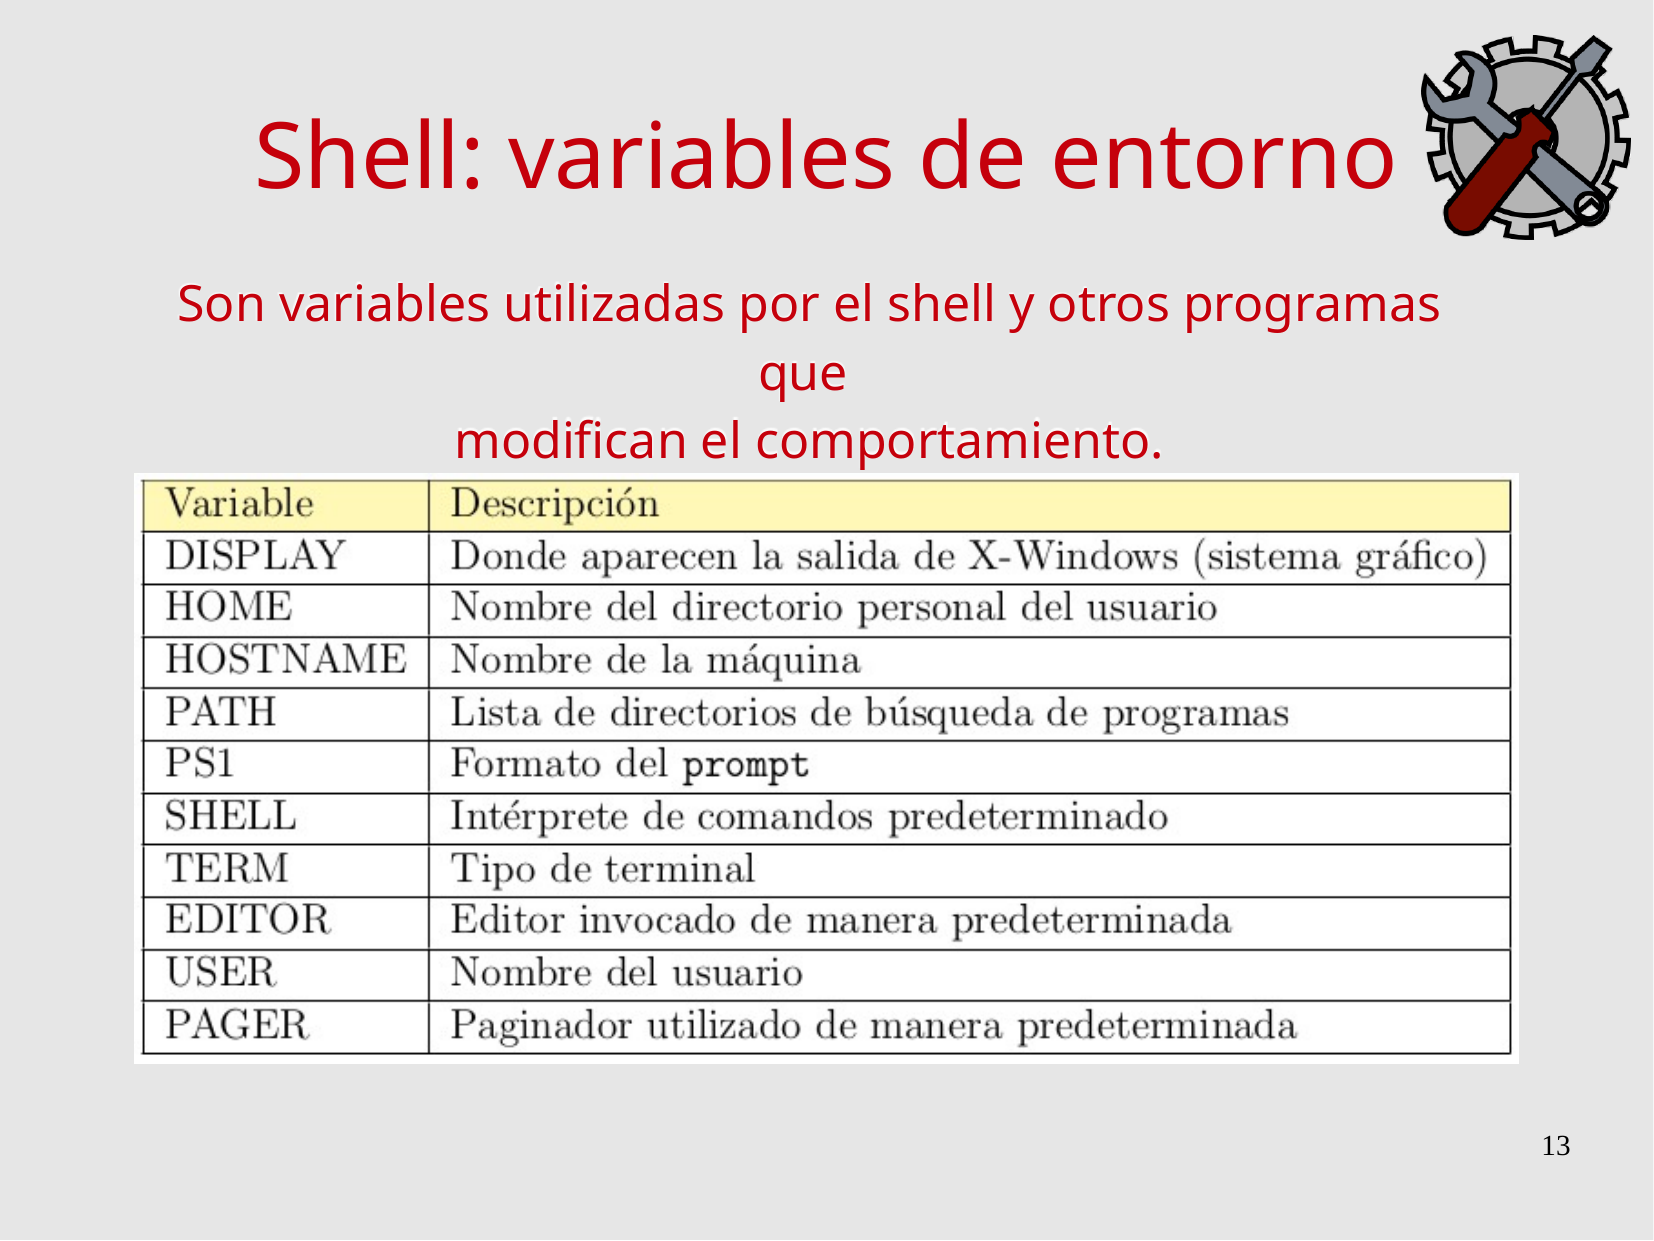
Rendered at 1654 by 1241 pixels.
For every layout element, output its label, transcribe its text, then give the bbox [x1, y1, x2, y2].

picture [134, 473, 1519, 1064]
picture [1421, 35, 1631, 240]
text_box Son variables utilizadas por el shell y otros programas que modifican el comportamiento. [162, 260, 1492, 386]
title Shell: variables de entorno [82, 49, 1571, 257]
